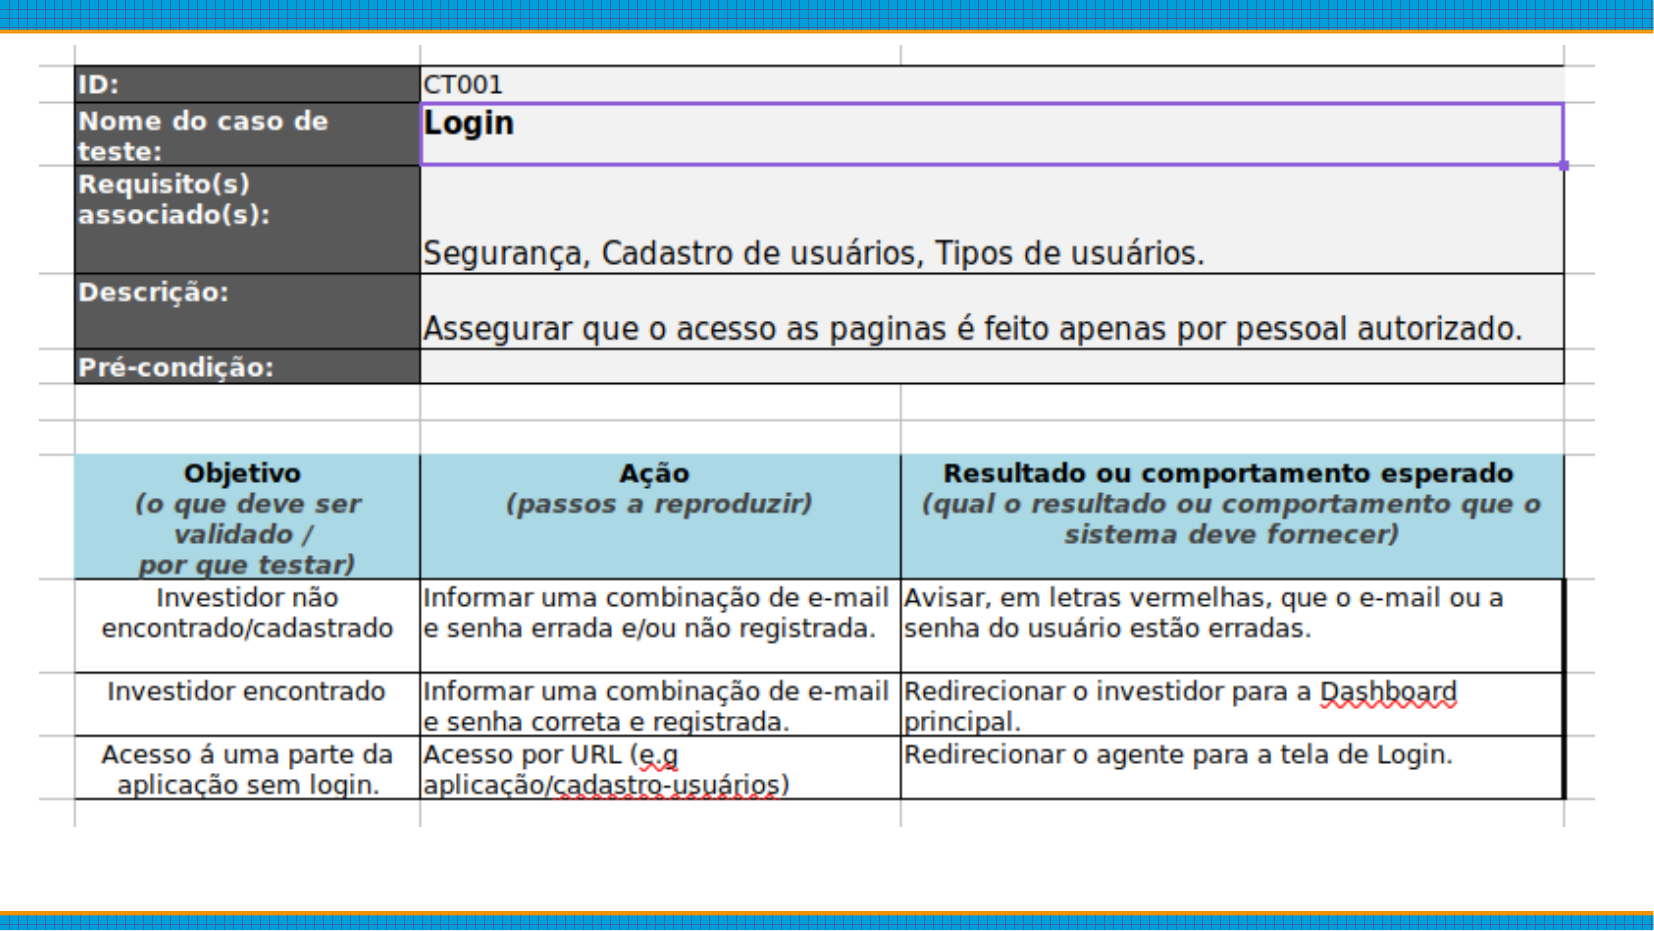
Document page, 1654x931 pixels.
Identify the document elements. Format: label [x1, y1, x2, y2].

picture [39, 45, 1595, 827]
